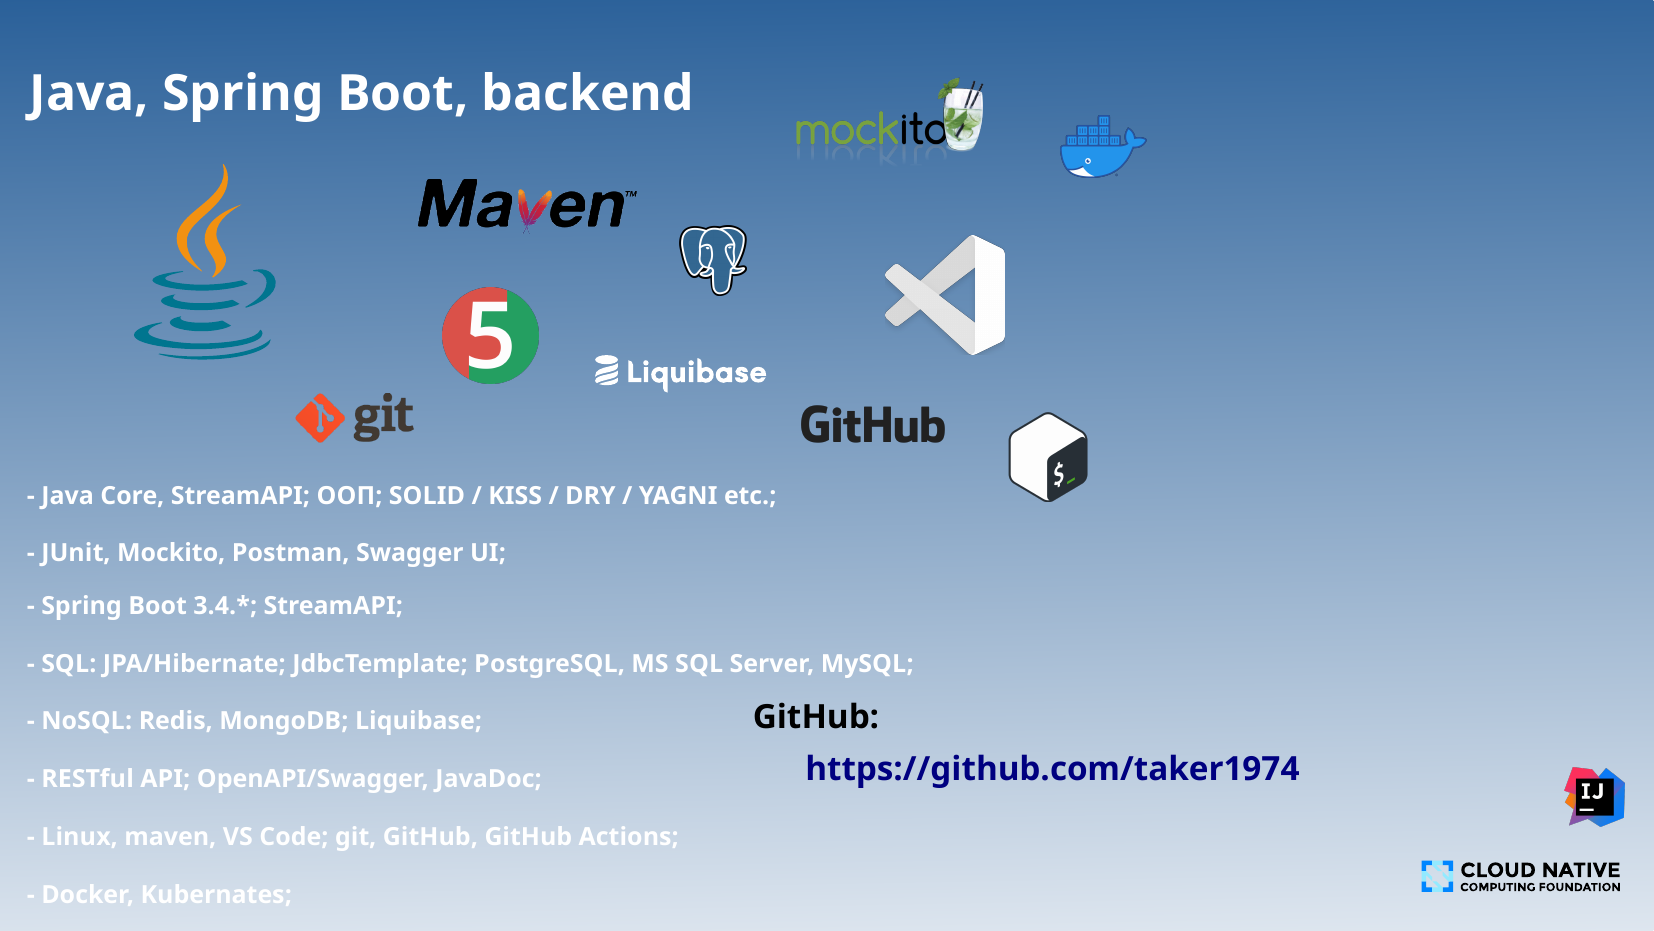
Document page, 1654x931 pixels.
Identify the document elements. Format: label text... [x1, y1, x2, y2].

picture [1564, 767, 1625, 827]
picture [776, 63, 1004, 178]
text_box GitHub: https://github.com/taker1974 [738, 679, 1477, 798]
subtitle - Java Core, StreamAPI; ООП; SOLID / KISS / DRY / YAGNI etc.; - JUnit, Mockito, Postman, Swagger UI; - Spring Boot 3.4.*; StreamAPI; - SQL: JPA/Hibernate; JdbcTemplate; PostgreSQL, MS SQL Server, MySQL; - NoSQL: Redis, MongoDB; Liquibase; - RESTful API; OpenAPI/Swagger, JavaDoc; - Linux, maven, VS Code; git, GitHub, GitHub Actions; - Docker, Kubernates; [26, 472, 1241, 916]
picture [37, 88, 414, 443]
picture [594, 354, 768, 394]
picture [1060, 115, 1147, 178]
title Java, Spring Boot, backend [29, 35, 827, 148]
picture [679, 225, 747, 296]
picture [1417, 856, 1625, 897]
picture [885, 235, 1005, 355]
picture [413, 177, 638, 234]
picture [1003, 412, 1093, 502]
picture [442, 287, 539, 384]
picture [801, 405, 945, 443]
